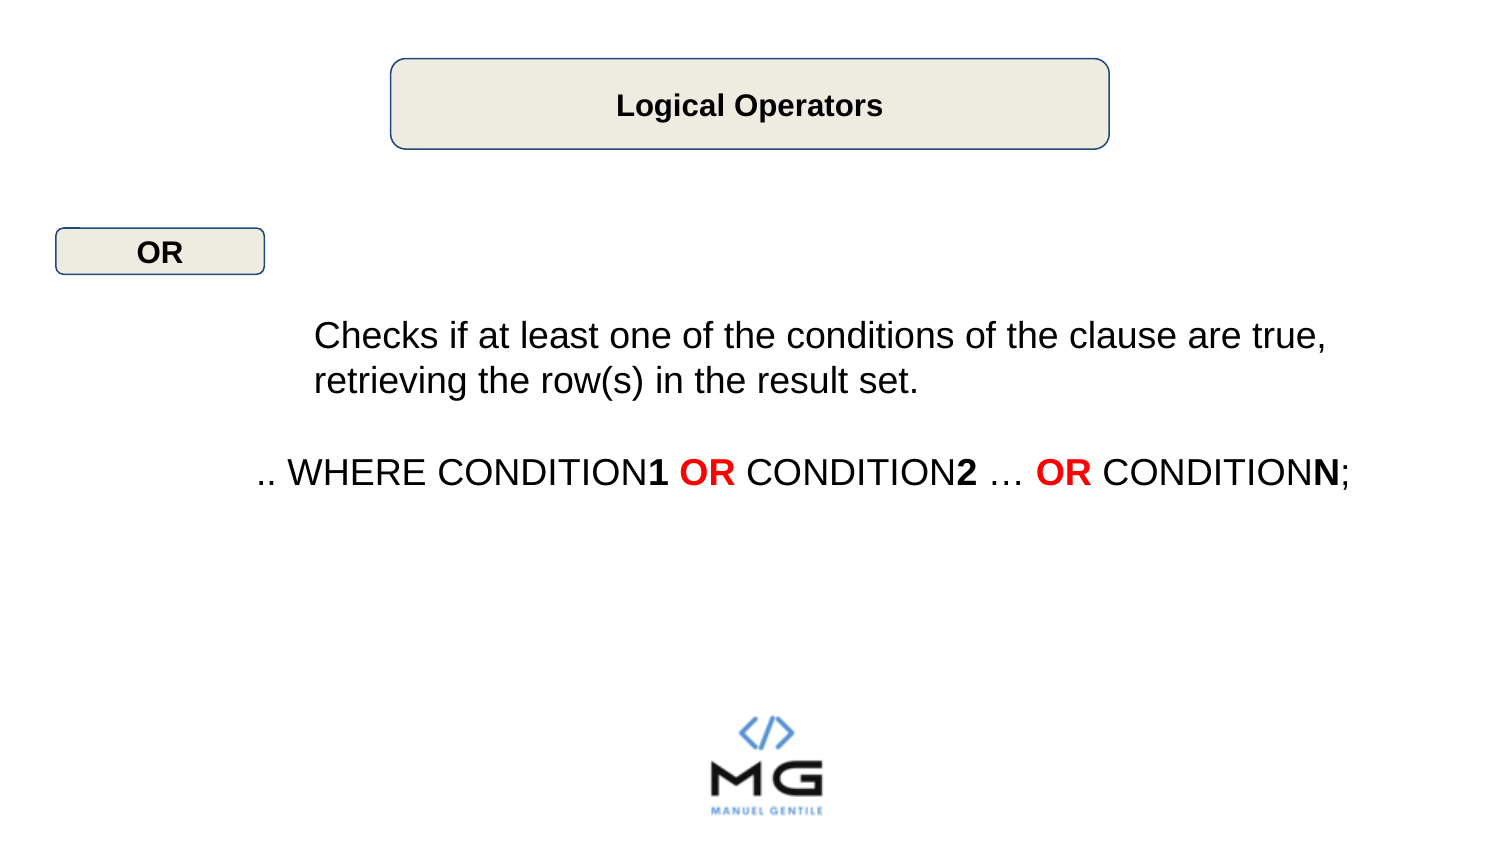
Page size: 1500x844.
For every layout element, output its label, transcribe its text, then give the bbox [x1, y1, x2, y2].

picture [688, 687, 846, 844]
text_box .. WHERE CONDITION1 OR CONDITION2 … OR CONDITIONN; [241, 432, 1447, 503]
text_box Checks if at least one of the conditions of the clause are true, retrieving the row(s) in the result set. [298, 296, 1388, 366]
text_box OR [55, 228, 265, 275]
text_box Logical Operators [390, 58, 1110, 150]
